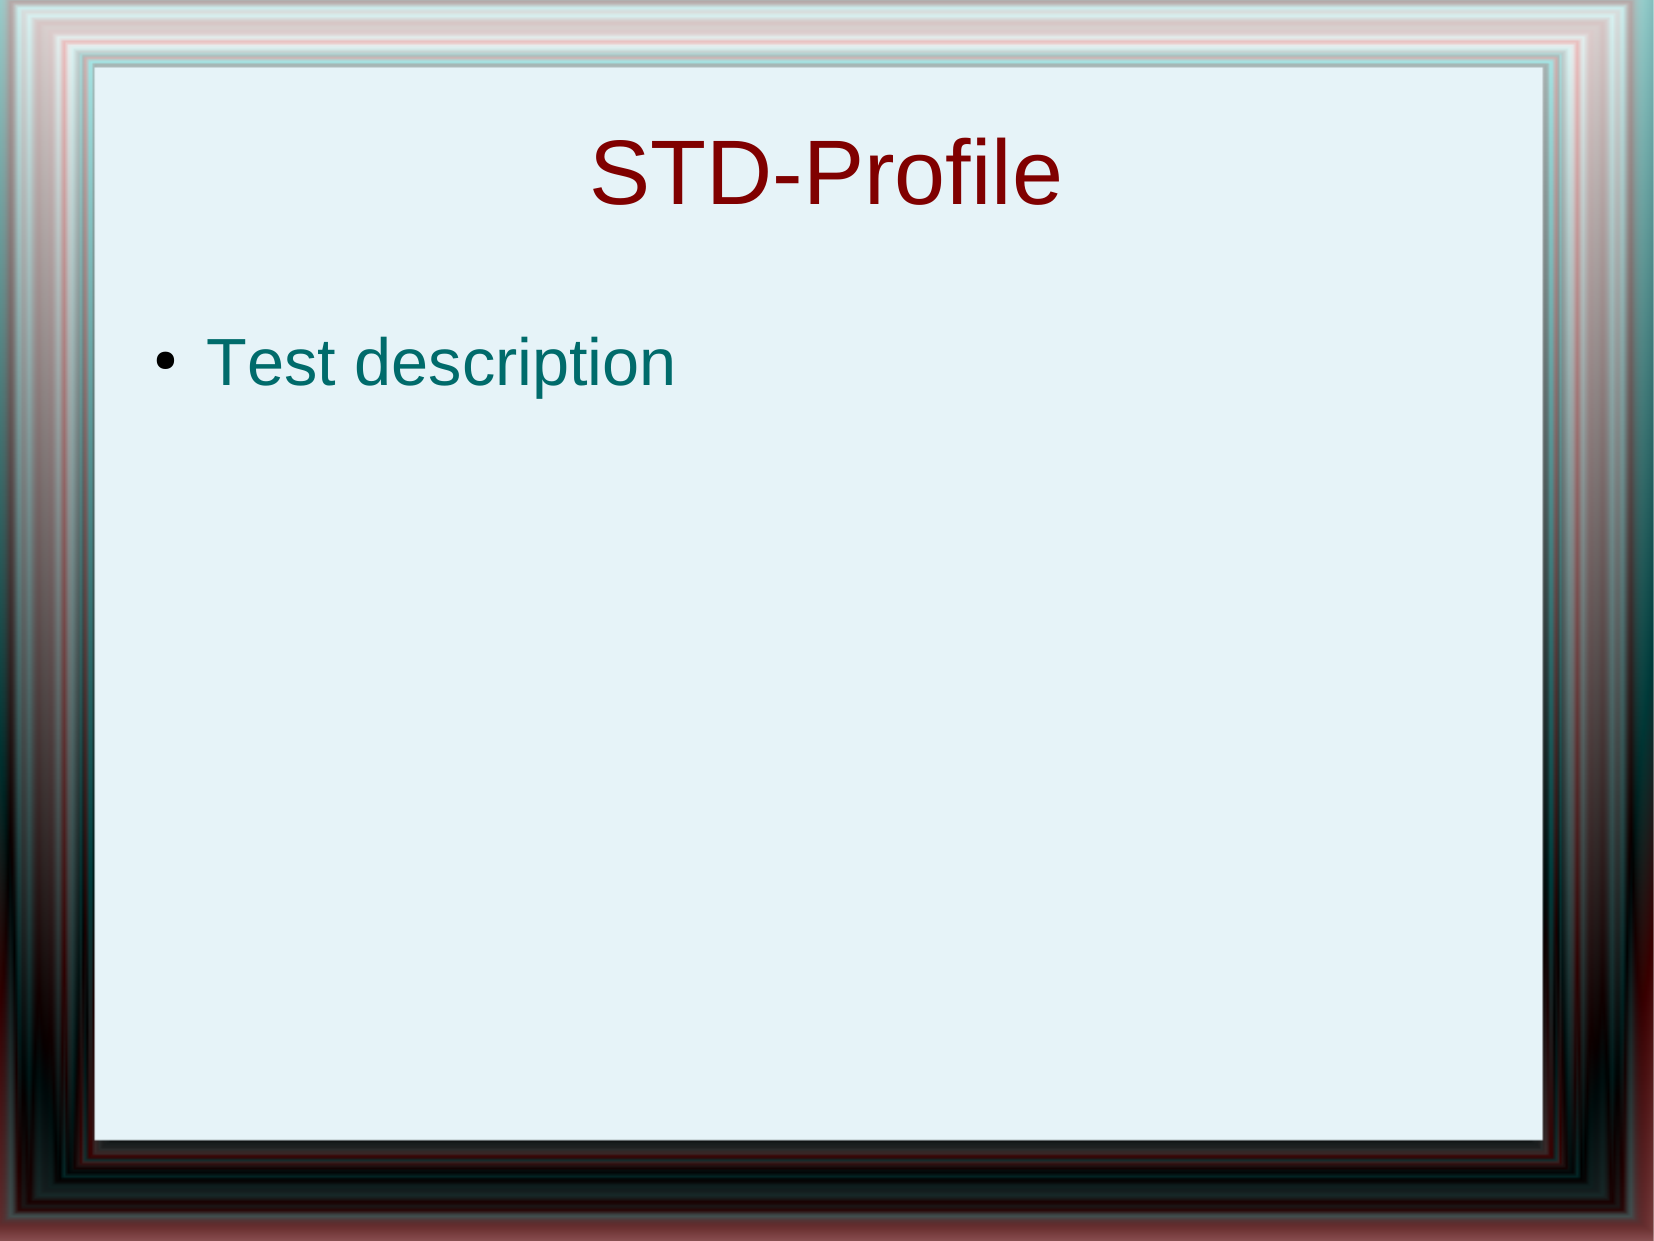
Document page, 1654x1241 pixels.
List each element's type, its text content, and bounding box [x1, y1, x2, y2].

title STD-Profile [118, 88, 1536, 257]
list Test description [118, 324, 1506, 945]
picture [0, 0, 1654, 1241]
